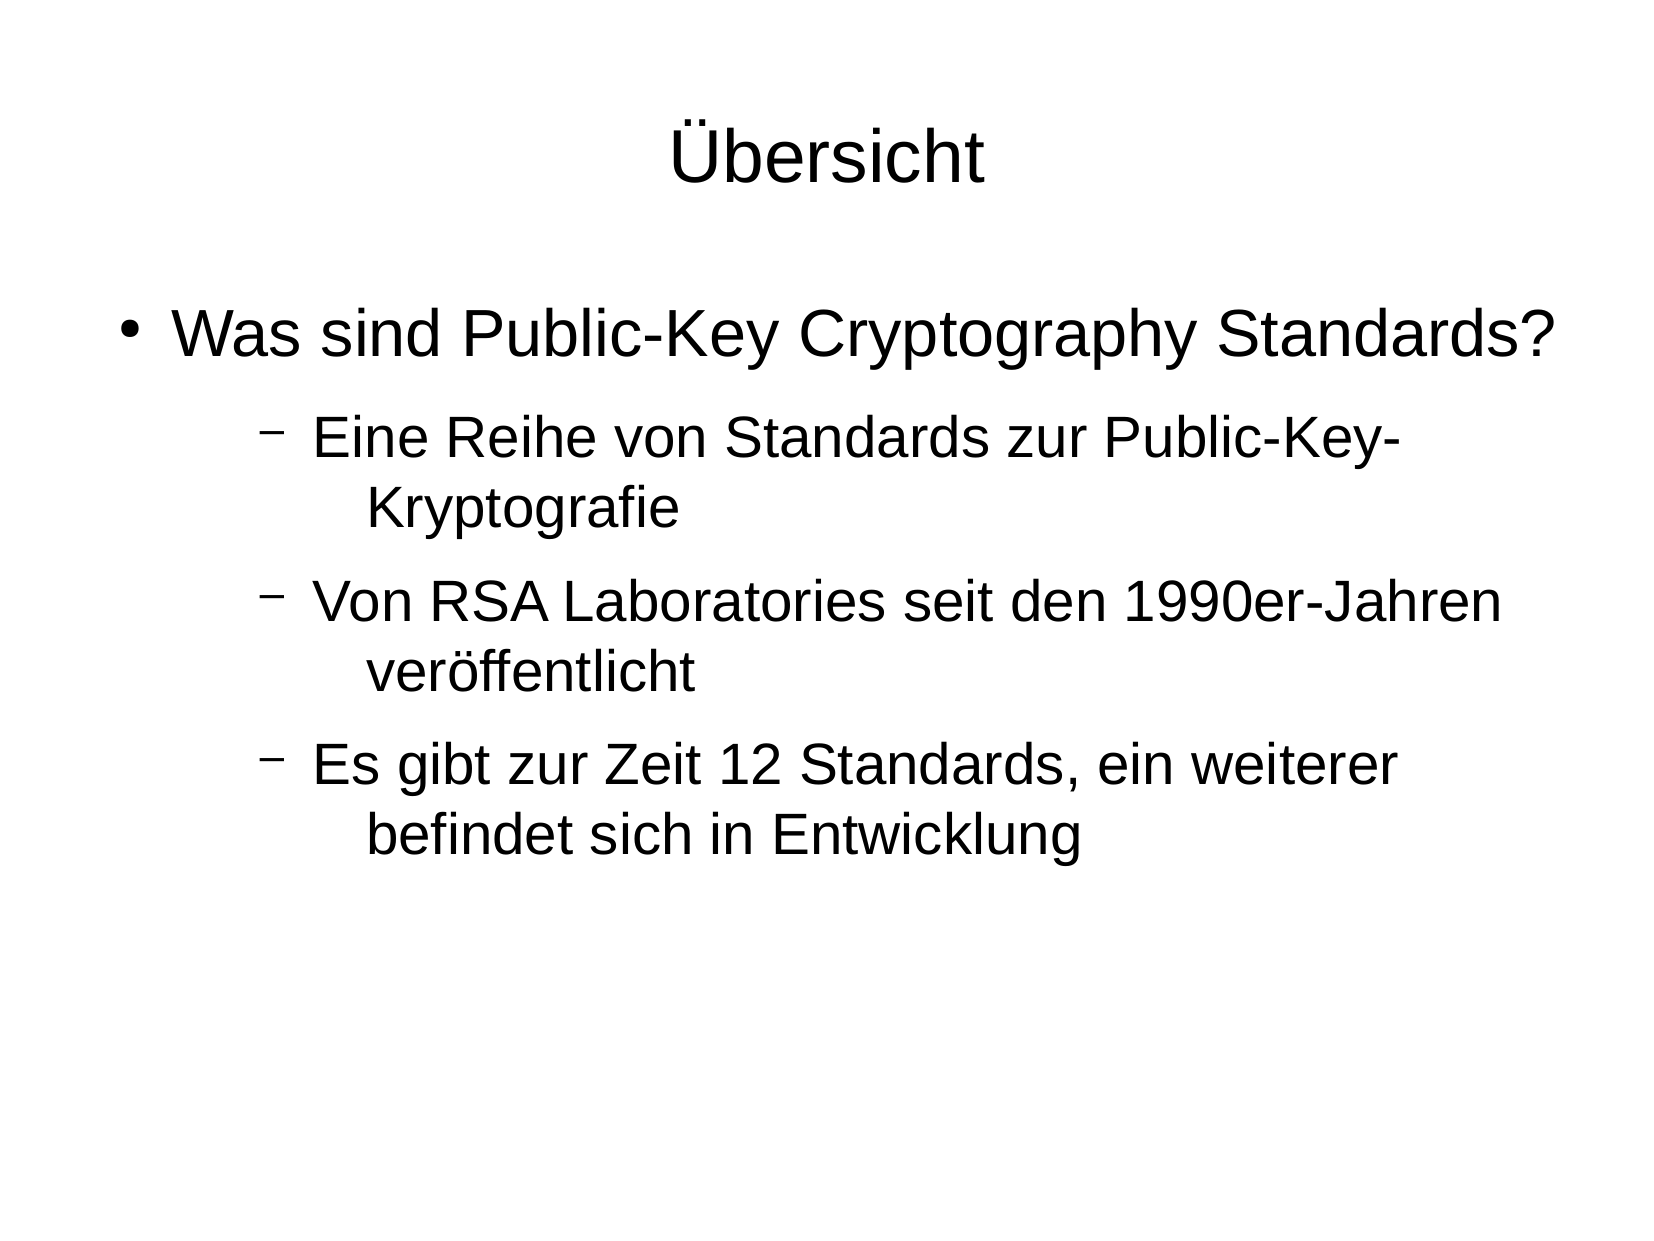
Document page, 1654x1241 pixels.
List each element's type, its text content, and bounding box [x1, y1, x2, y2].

title Übersicht [82, 49, 1571, 257]
list Was sind Public-Key Cryptography Standards? Eine Reihe von Standards zur Public-Key-Kryptografie Von RSA Laboratories seit den 1990er-Jahren veröffentlicht Es gibt zur Zeit 12 Standards, ein weiterer befindet sich in Entwicklung [82, 290, 1571, 1010]
